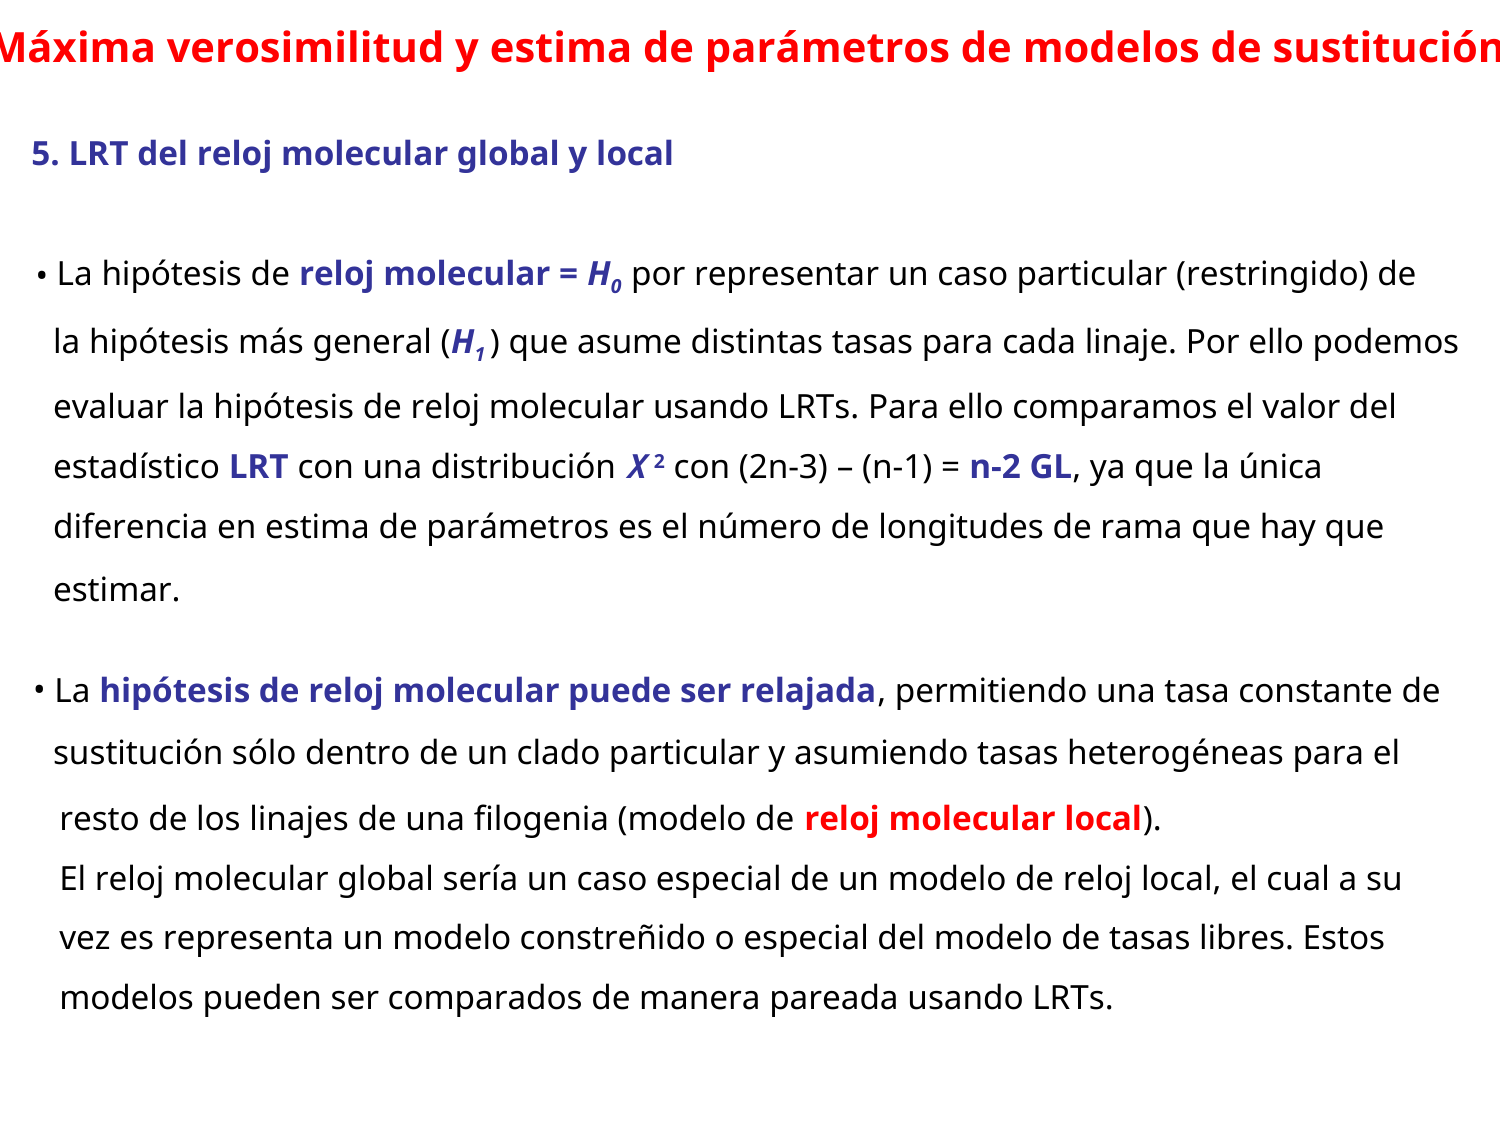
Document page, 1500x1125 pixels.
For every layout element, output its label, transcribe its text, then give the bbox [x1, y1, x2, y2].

text_box La hipótesis de reloj molecular = H0 por representar un caso particular (restringido) de la hipótesis más general (H1 ) que asume distintas tasas para cada linaje. Por ello podemos evaluar la hipótesis de reloj molecular usando LRTs. Para ello comparamos el valor del estadístico LRT con una distribución Χ 2 con (2n-3) – (n-1) = n-2 GL, ya que la única diferencia en estima de parámetros es el número de longitudes de rama que hay que estimar. [20, 221, 1476, 622]
text_box 5. LRT del reloj molecular global y local [16, 110, 691, 180]
text_box La hipótesis de reloj molecular puede ser relajada, permitiendo una tasa constante de sustitución sólo dentro de un clado particular y asumiendo tasas heterogéneas para el resto de los linajes de una filogenia (modelo de reloj molecular local). El reloj molecular global sería un caso especial de un modelo de reloj local, el cual a su vez es representa un modelo constreñido o especial del modelo de tasas libres. Estos modelos pueden ser comparados de manera pareada usando LRTs. [18, 641, 1457, 1025]
text_box Máxima verosimilitud y estima de parámetros de modelos de sustitución [0, 13, 1500, 79]
